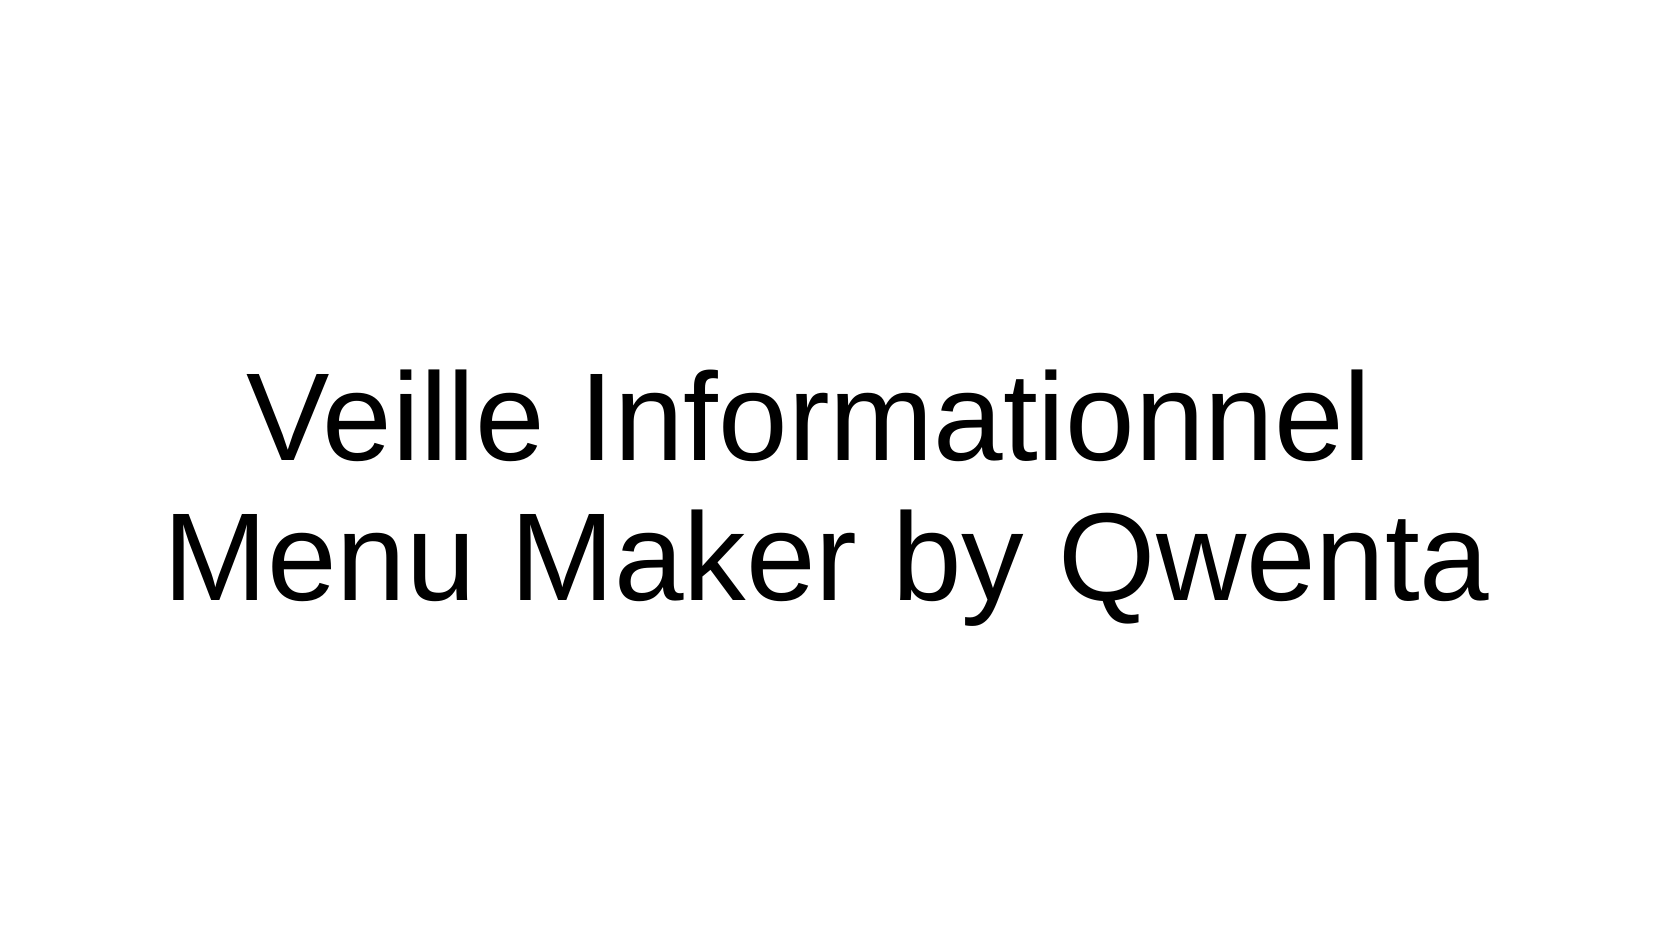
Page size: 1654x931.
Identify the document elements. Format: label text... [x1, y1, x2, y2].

subtitle Veille Informationnel Menu Maker by Qwenta [82, 217, 1571, 758]
